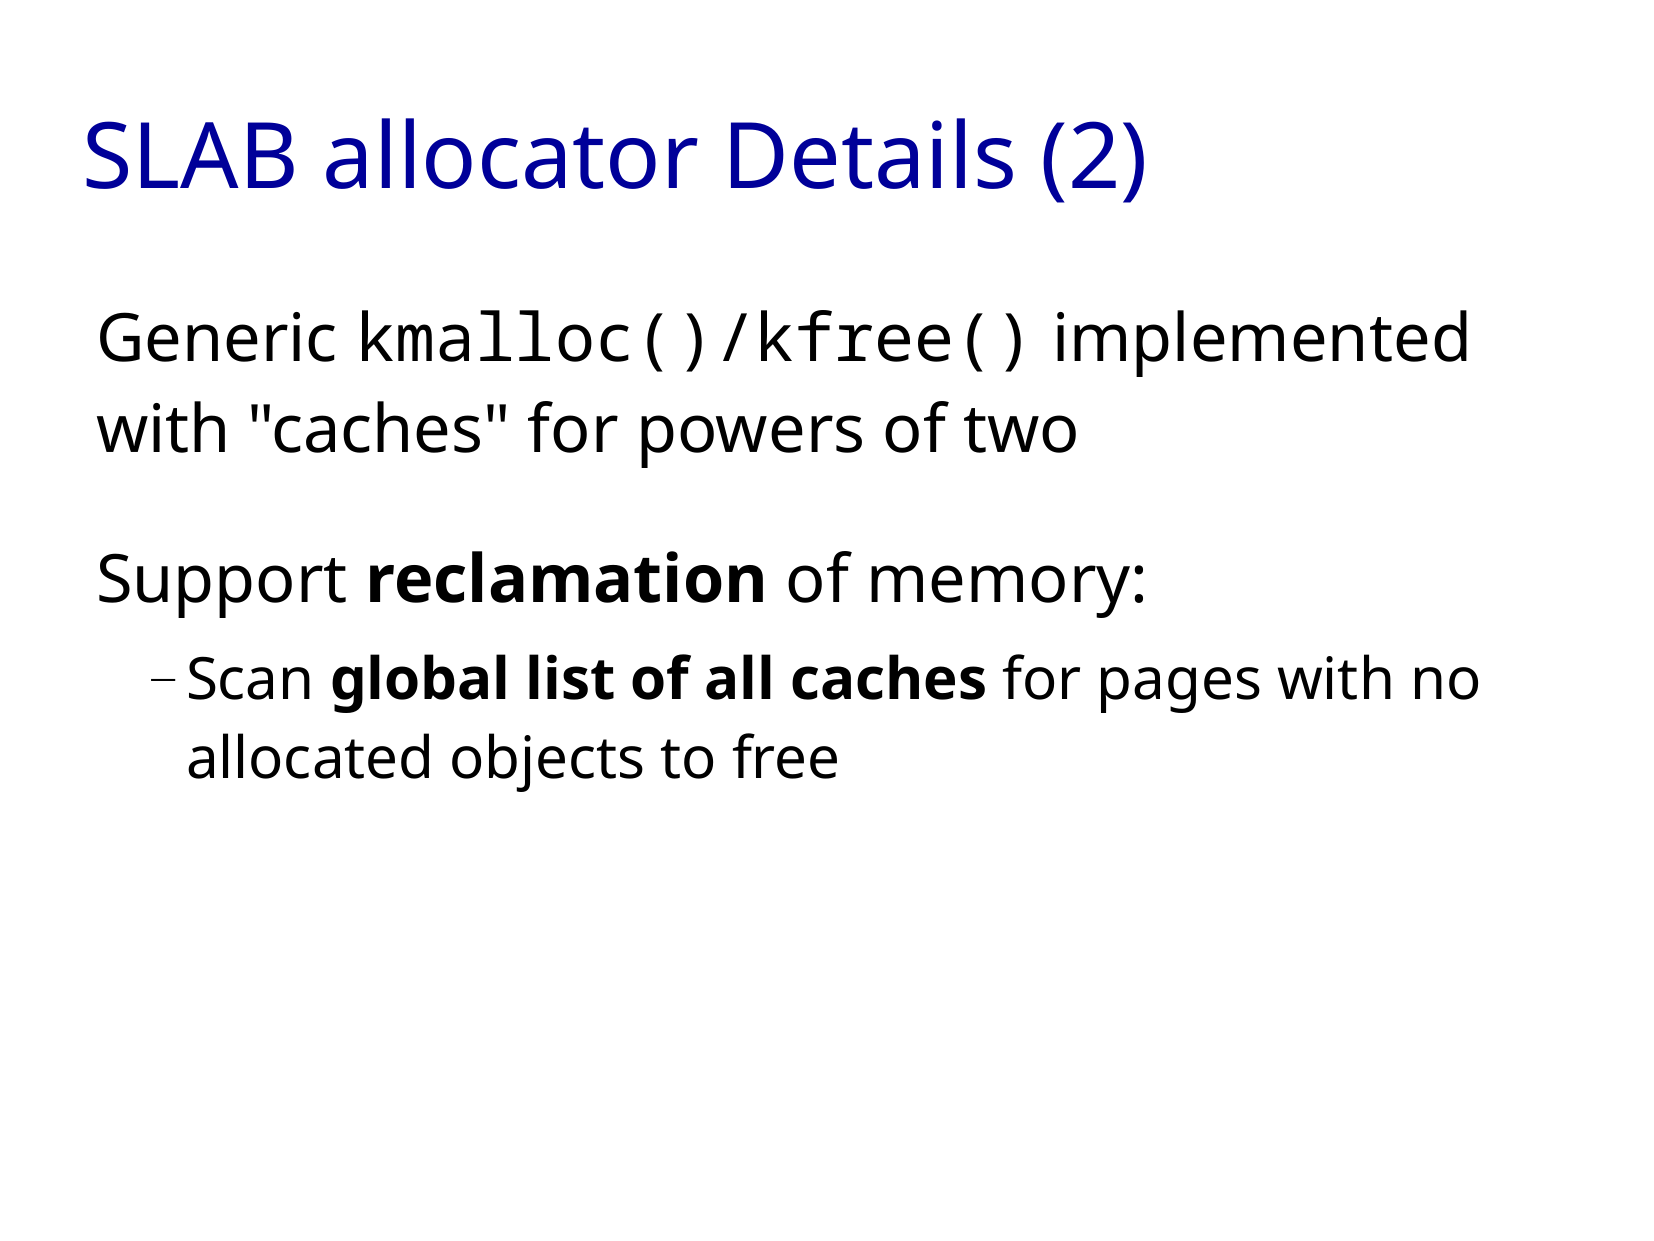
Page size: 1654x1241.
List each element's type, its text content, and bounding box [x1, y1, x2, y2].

title SLAB allocator Details (2) [82, 49, 1571, 257]
list Generic kmalloc()/kfree() implemented with "caches" for powers of two Support reclamation of memory: Scan global list of all caches for pages with no allocated objects to free [60, 290, 1571, 1096]
